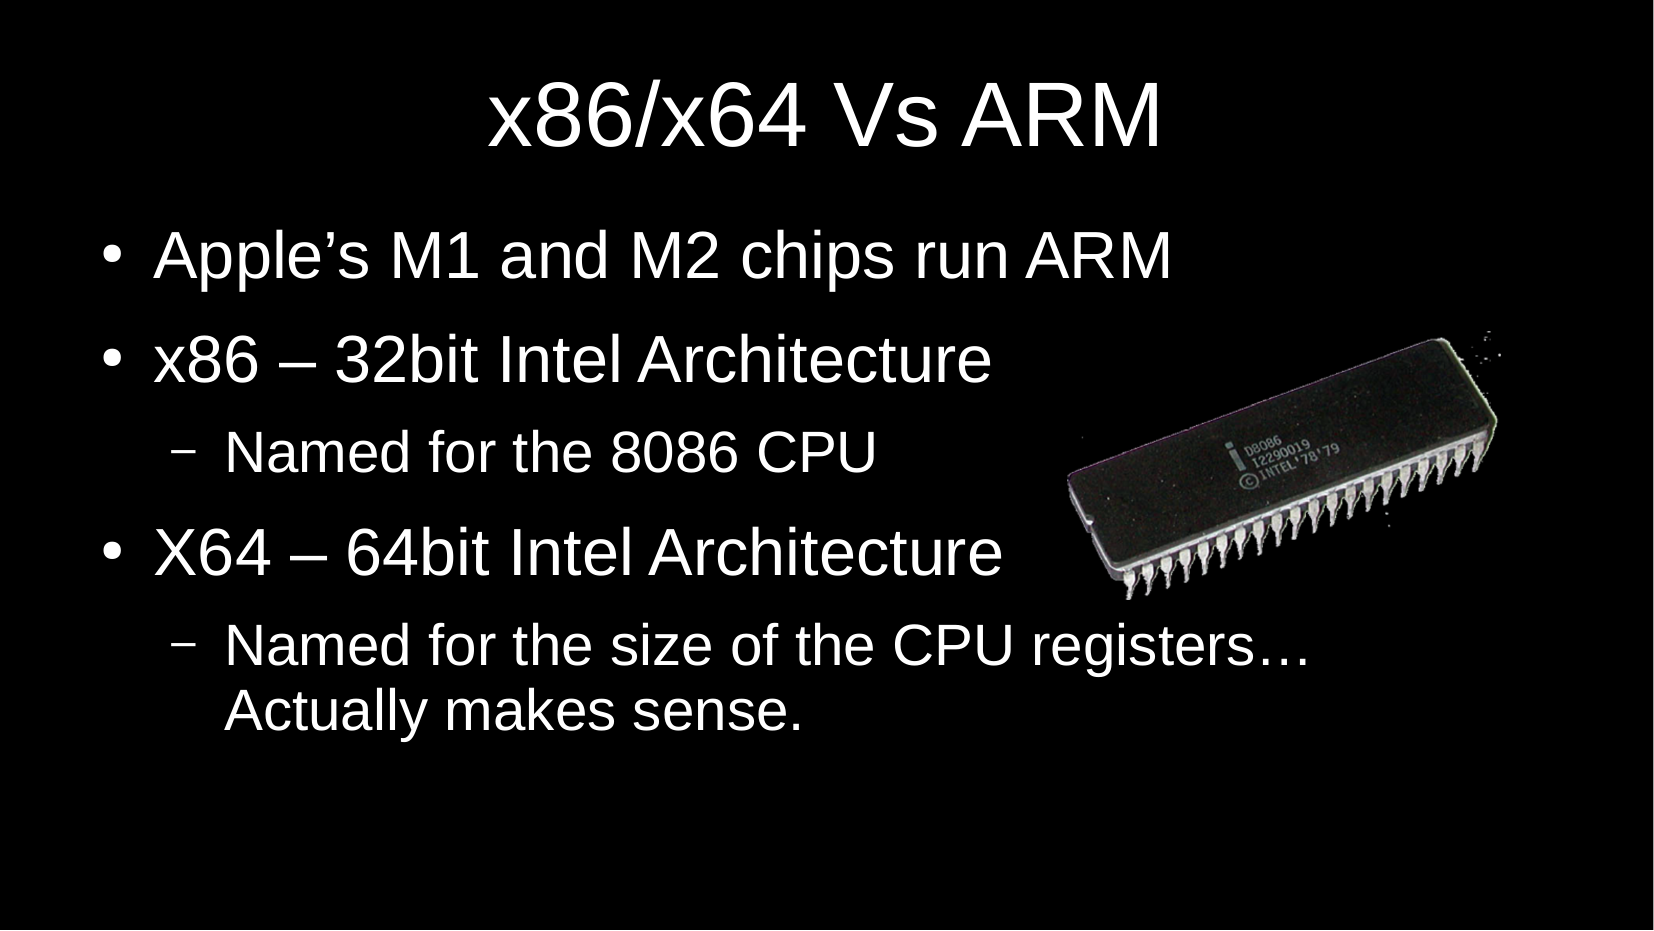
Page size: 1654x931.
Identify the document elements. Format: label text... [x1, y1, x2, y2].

picture [1067, 331, 1501, 601]
title x86/x64 Vs ARM [82, 37, 1571, 193]
list Apple’s M1 and M2 chips run ARM x86 – 32bit Intel Architecture Named for the 8086 CPU X64 – 64bit Intel Architecture Named for the size of the CPU registers… Actually makes sense. [82, 217, 1571, 901]
